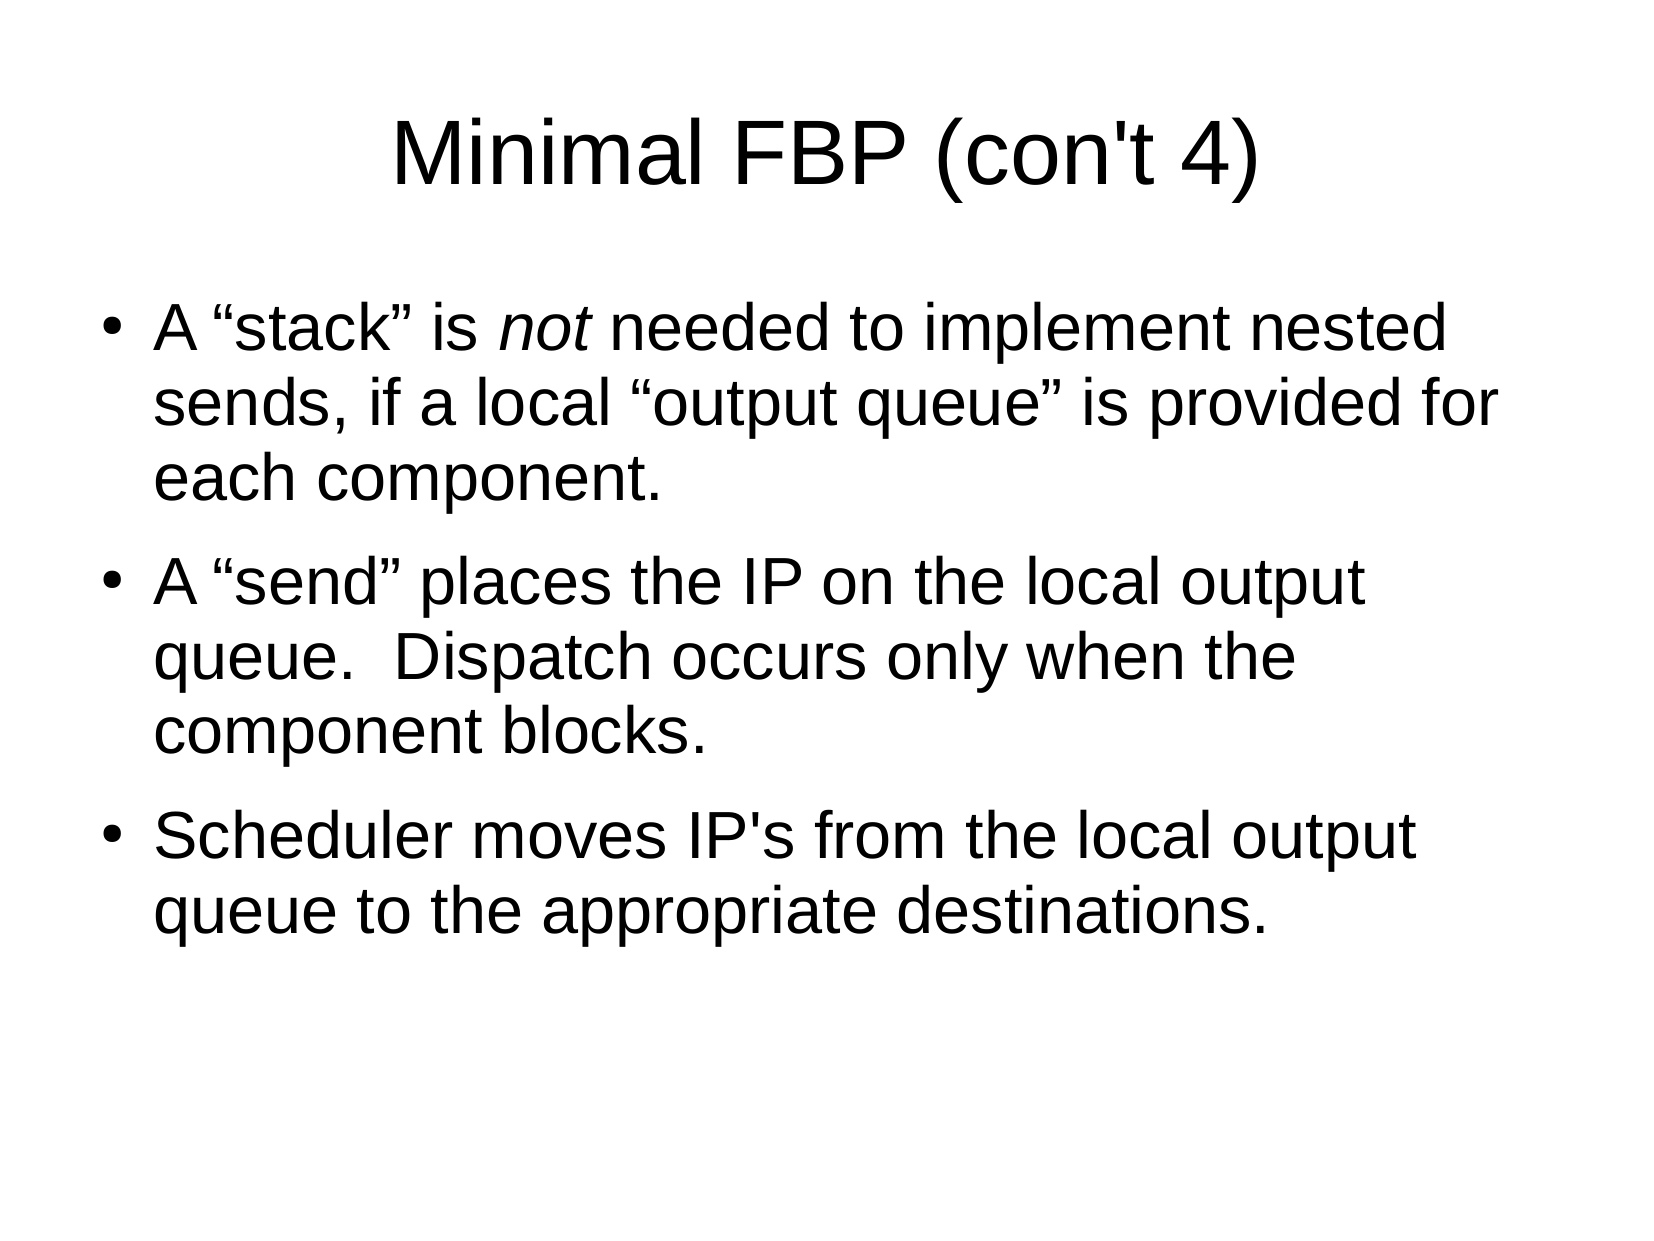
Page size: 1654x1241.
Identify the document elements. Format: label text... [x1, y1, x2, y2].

list A “stack” is not needed to implement nested sends, if a local “output queue” is provided for each component. A “send” places the IP on the local output queue. Dispatch occurs only when the component blocks. Scheduler moves IP's from the local output queue to the appropriate destinations. [82, 290, 1571, 1010]
title Minimal FBP (con't 4) [82, 49, 1571, 257]
